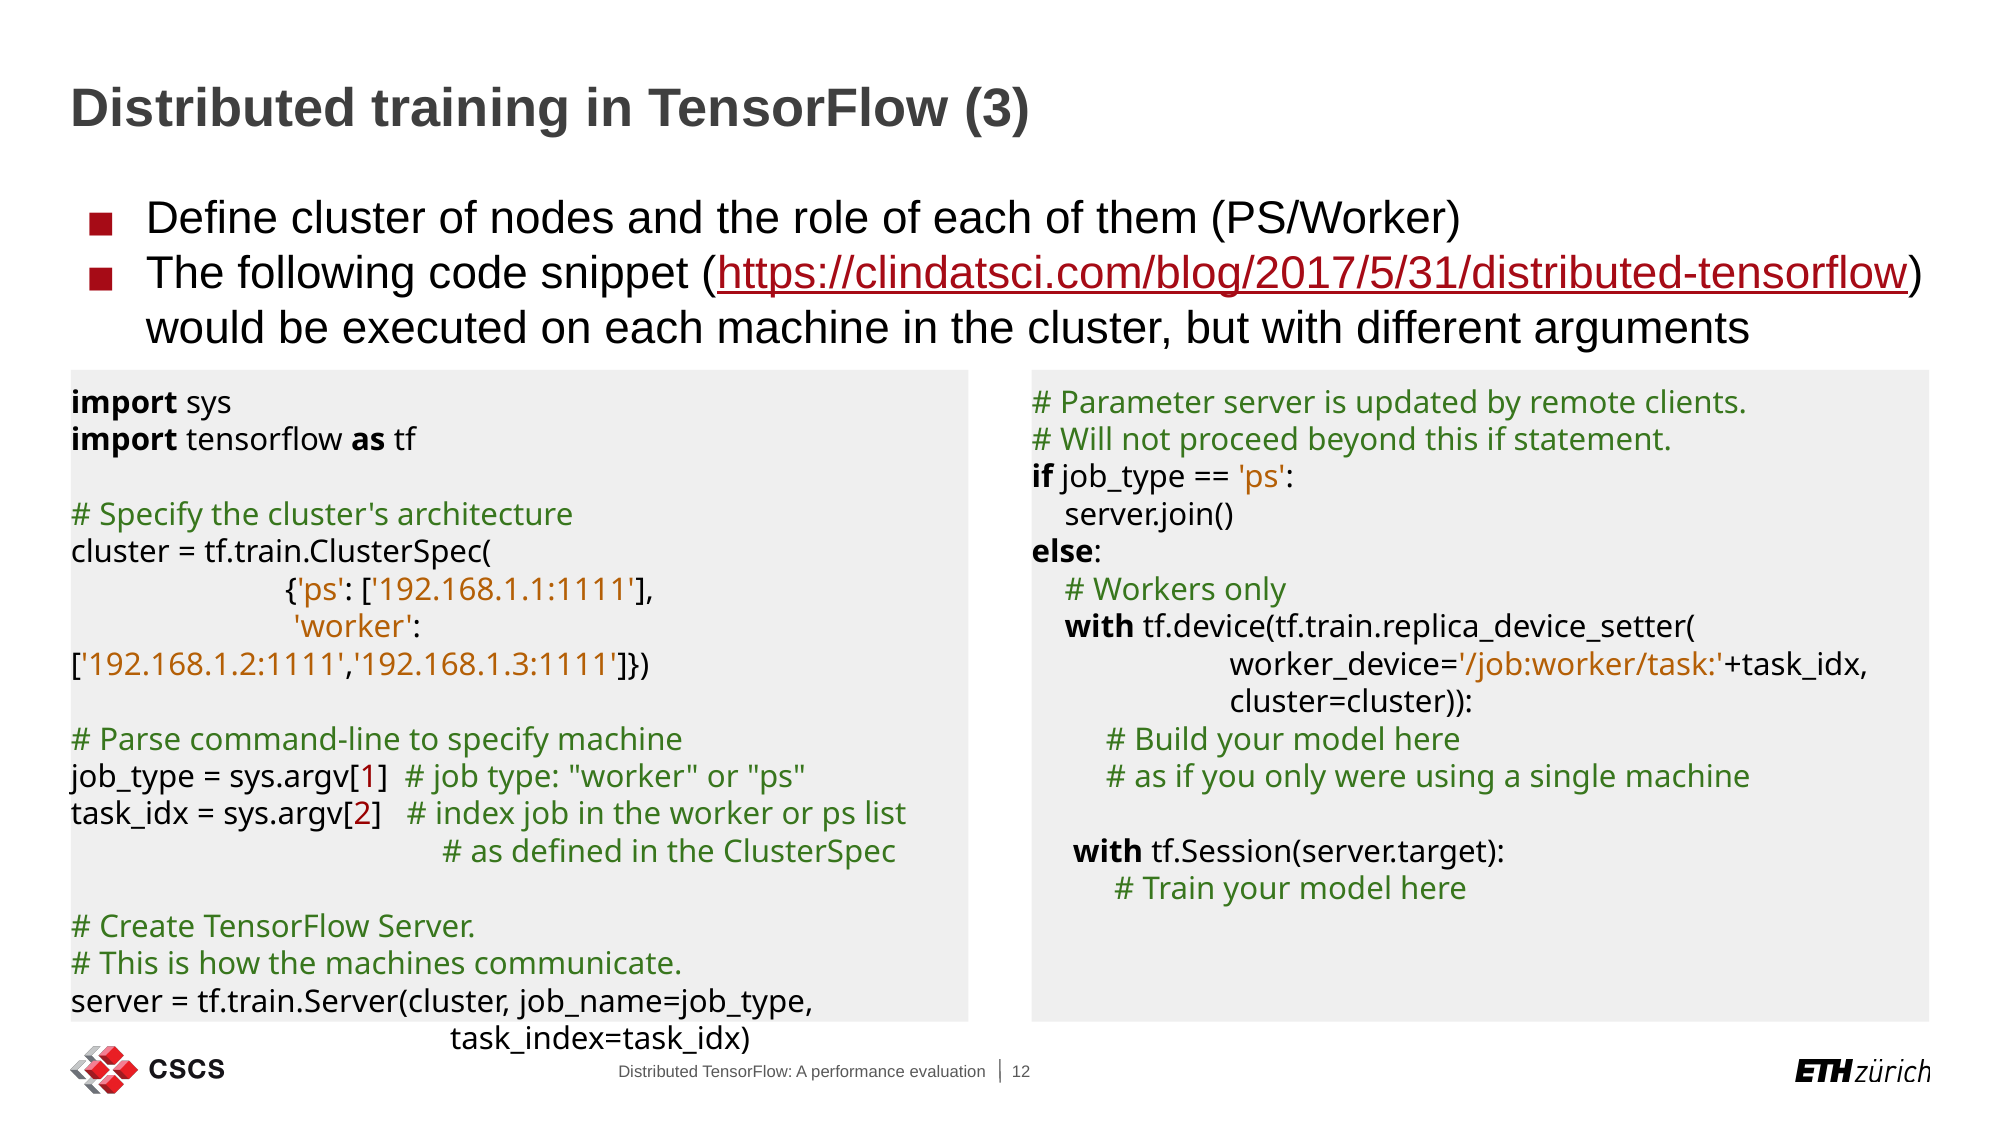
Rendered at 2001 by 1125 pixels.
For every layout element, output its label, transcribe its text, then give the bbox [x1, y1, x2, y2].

picture [1795, 1059, 1930, 1082]
footer Distributed TensorFlow: A performance evaluation [322, 1059, 998, 1083]
slide_number <number> [999, 1059, 1063, 1083]
picture [57, 1033, 236, 1106]
list # Parameter server is updated by remote clients. # Will not proceed beyond this if statement. if job_type == 'ps': server.join() else: # Workers only with tf.device(tf.train.replica_device_setter( worker_device='/job:worker/task:'+task_idx, cluster=cluster)): # Build your model here # as if you only were using a single machine with tf.Session(server.target): # Train your model here [1031, 454, 1930, 1022]
list Define cluster of nodes and the role of each of them (PS/Worker) The following code snippet (https://clindatsci.com/blog/2017/5/31/distributed-tensorflow) would be executed on each machine in the cluster, but with different arguments [70, 178, 1930, 454]
title Distributed training in TensorFlow (3) [70, 7, 1930, 149]
list import sys import tensorflow as tf # Specify the cluster's architecture cluster = tf.train.ClusterSpec( {'ps': ['192.168.1.1:1111'], 'worker': ['192.168.1.2:1111','192.168.1.3:1111']}) # Parse command-line to specify machine job_type = sys.argv[1] # job type: "worker" or "ps" task_idx = sys.argv[2] # index job in the worker or ps list # as defined in the ClusterSpec # Create TensorFlow Server. # This is how the machines communicate. server = tf.train.Server(cluster, job_name=job_type, task_index=task_idx) [70, 454, 969, 1022]
